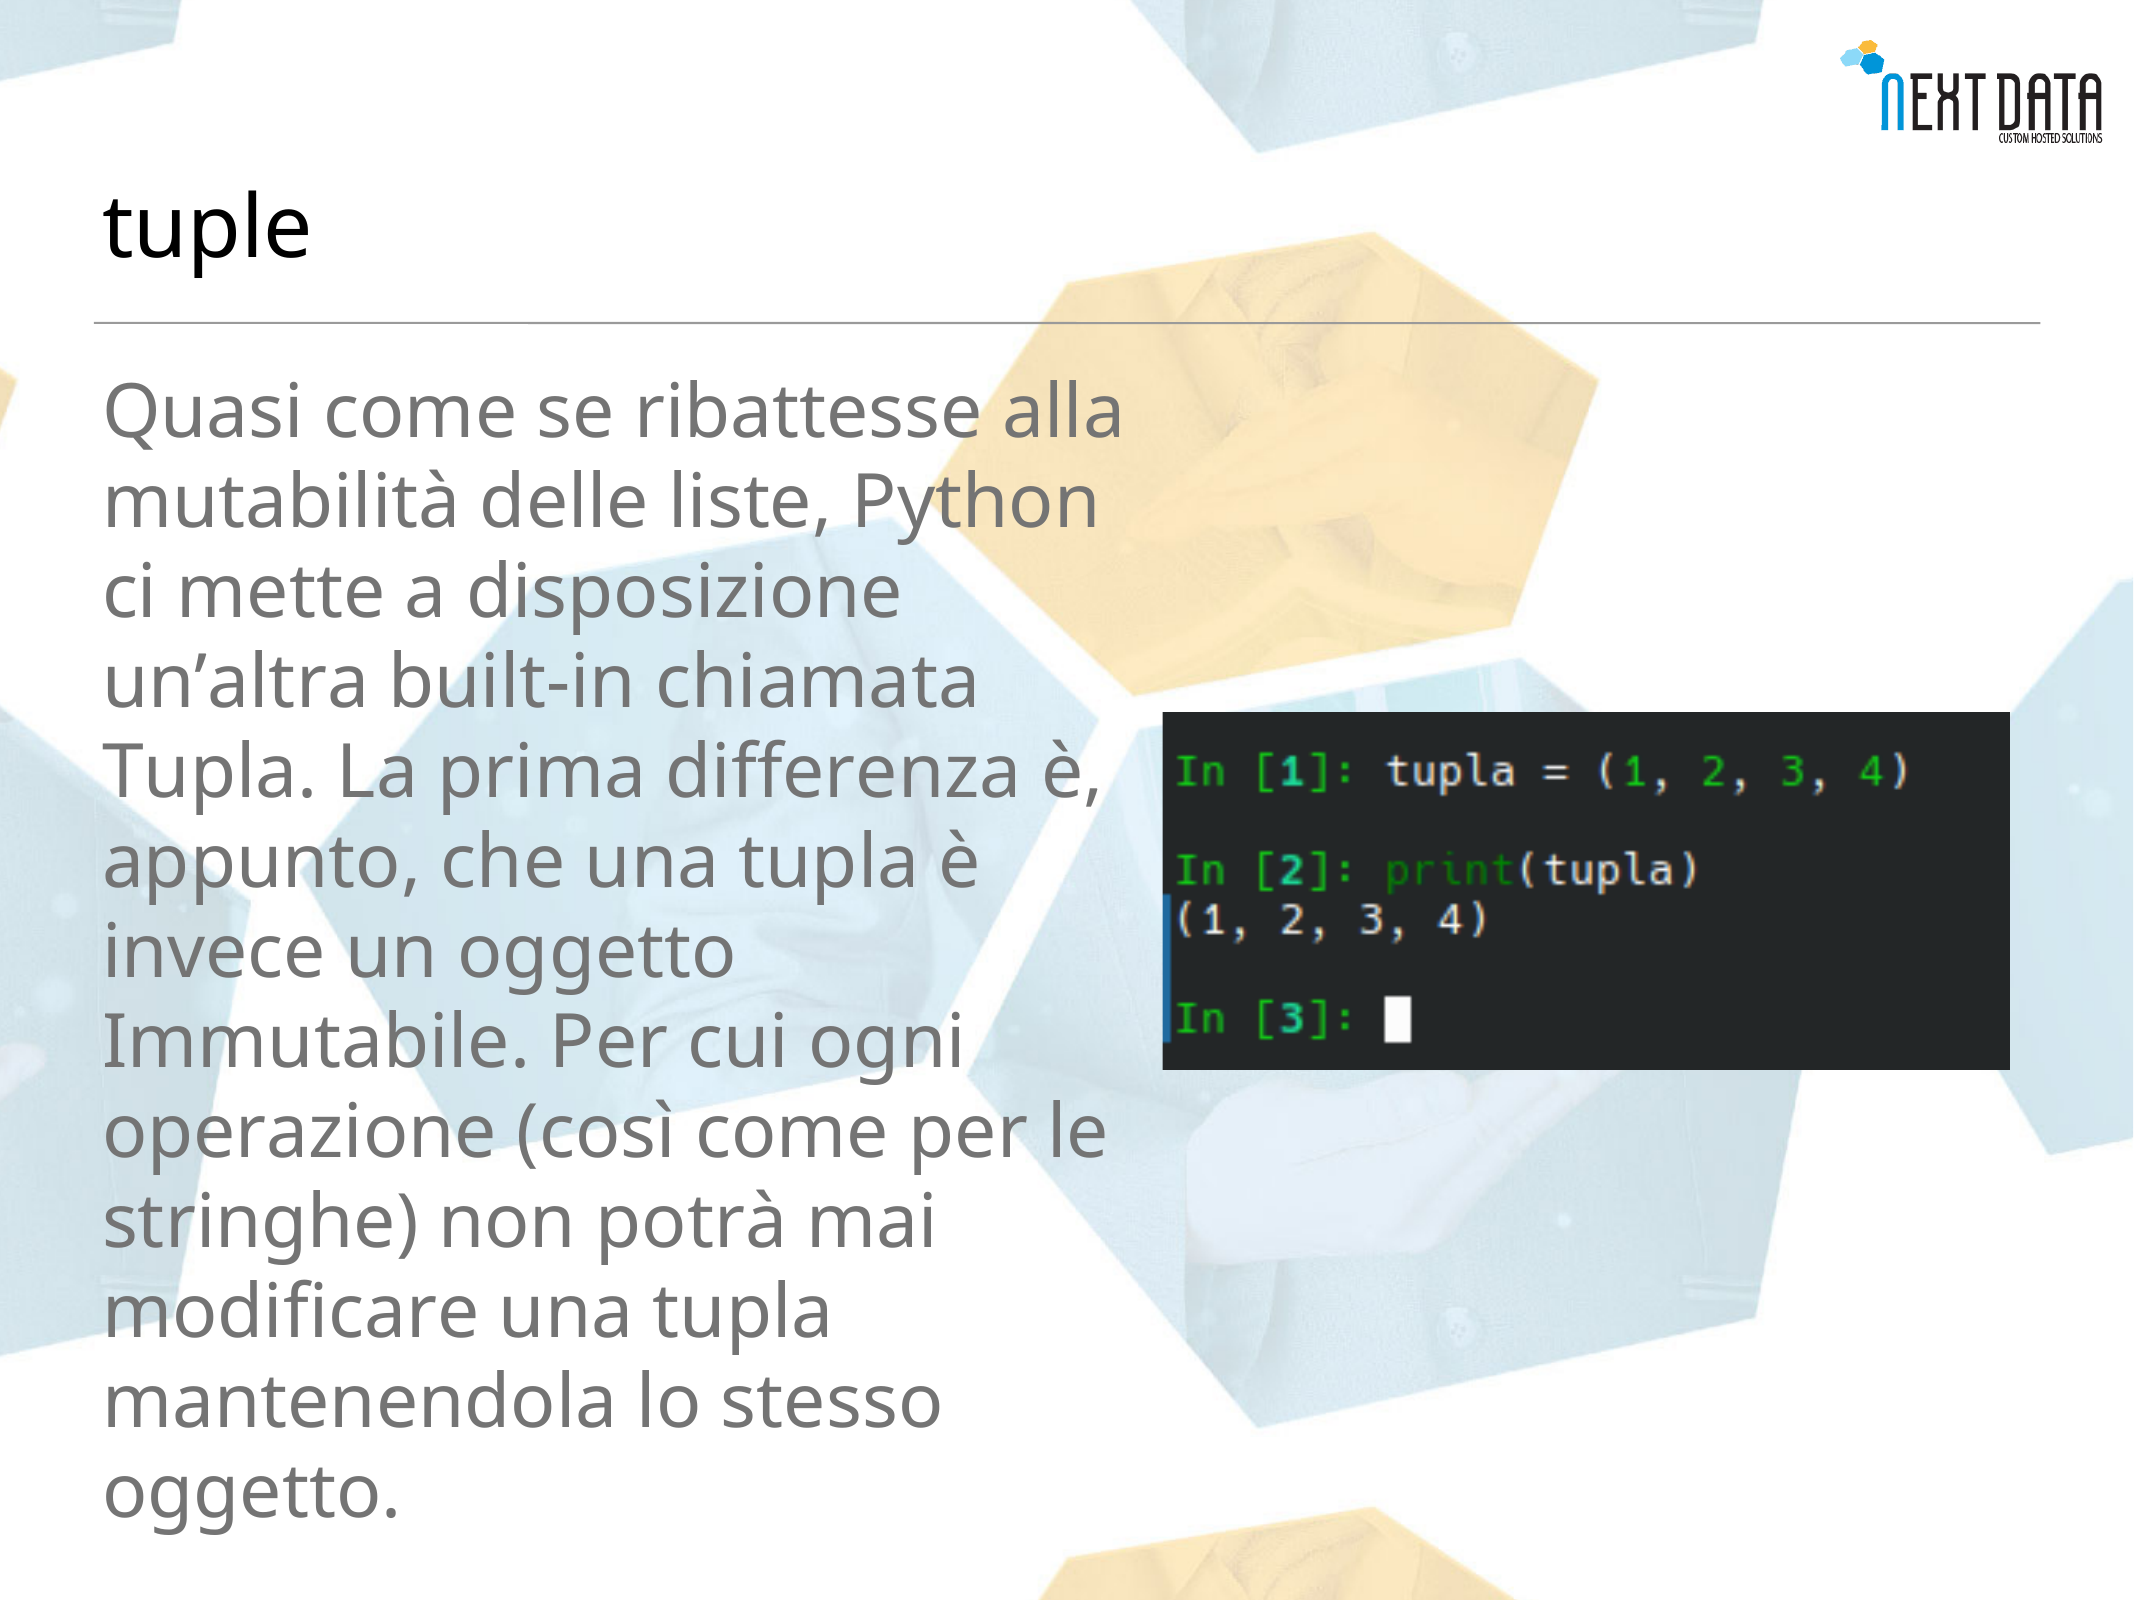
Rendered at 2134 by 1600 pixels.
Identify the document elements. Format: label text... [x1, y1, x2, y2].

text_box tuple [93, 54, 2040, 284]
picture [0, 0, 2134, 1600]
text_box Quasi come se ribattesse alla mutabilità delle liste, Python ci mette a disposizione un’altra built-in chiamata Tupla. La prima differenza è, appunto, che una tupla è invece un oggetto Immutabile. Per cui ogni operazione (così come per le stringhe) non potrà mai modificare una tupla mantenendola lo stesso oggetto. [93, 354, 1163, 1449]
